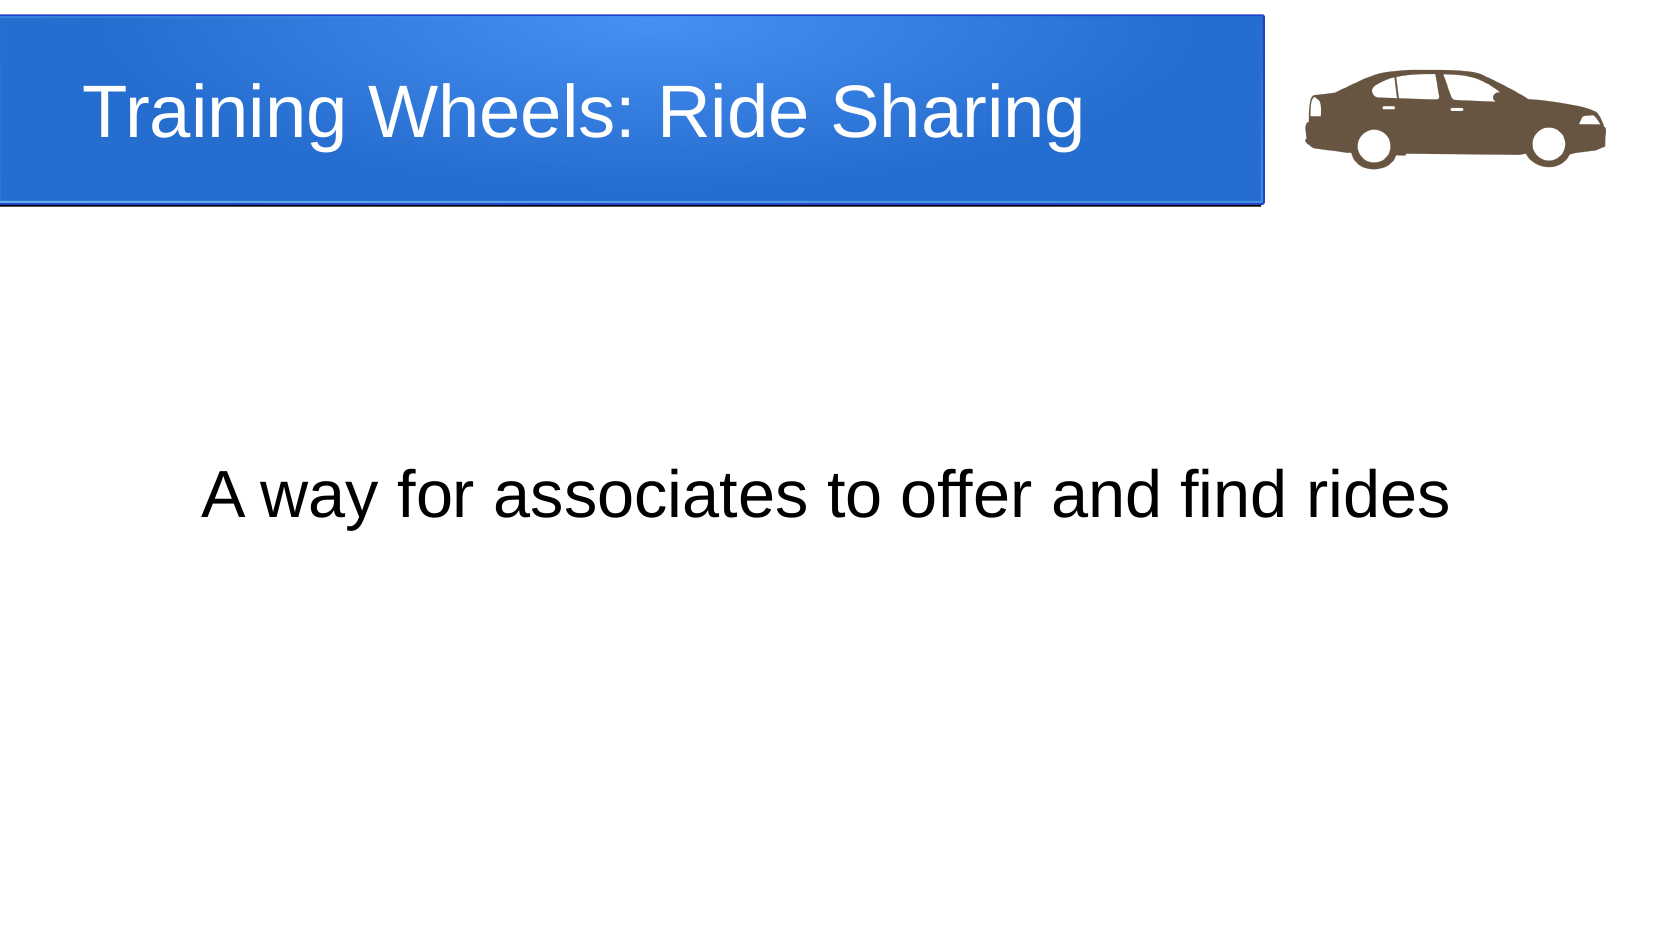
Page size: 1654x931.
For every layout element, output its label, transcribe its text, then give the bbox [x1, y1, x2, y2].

subtitle A way for associates to offer and find rides [82, 224, 1571, 764]
picture [1305, 44, 1606, 196]
title Training Wheels: Ride Sharing [82, 35, 1235, 189]
